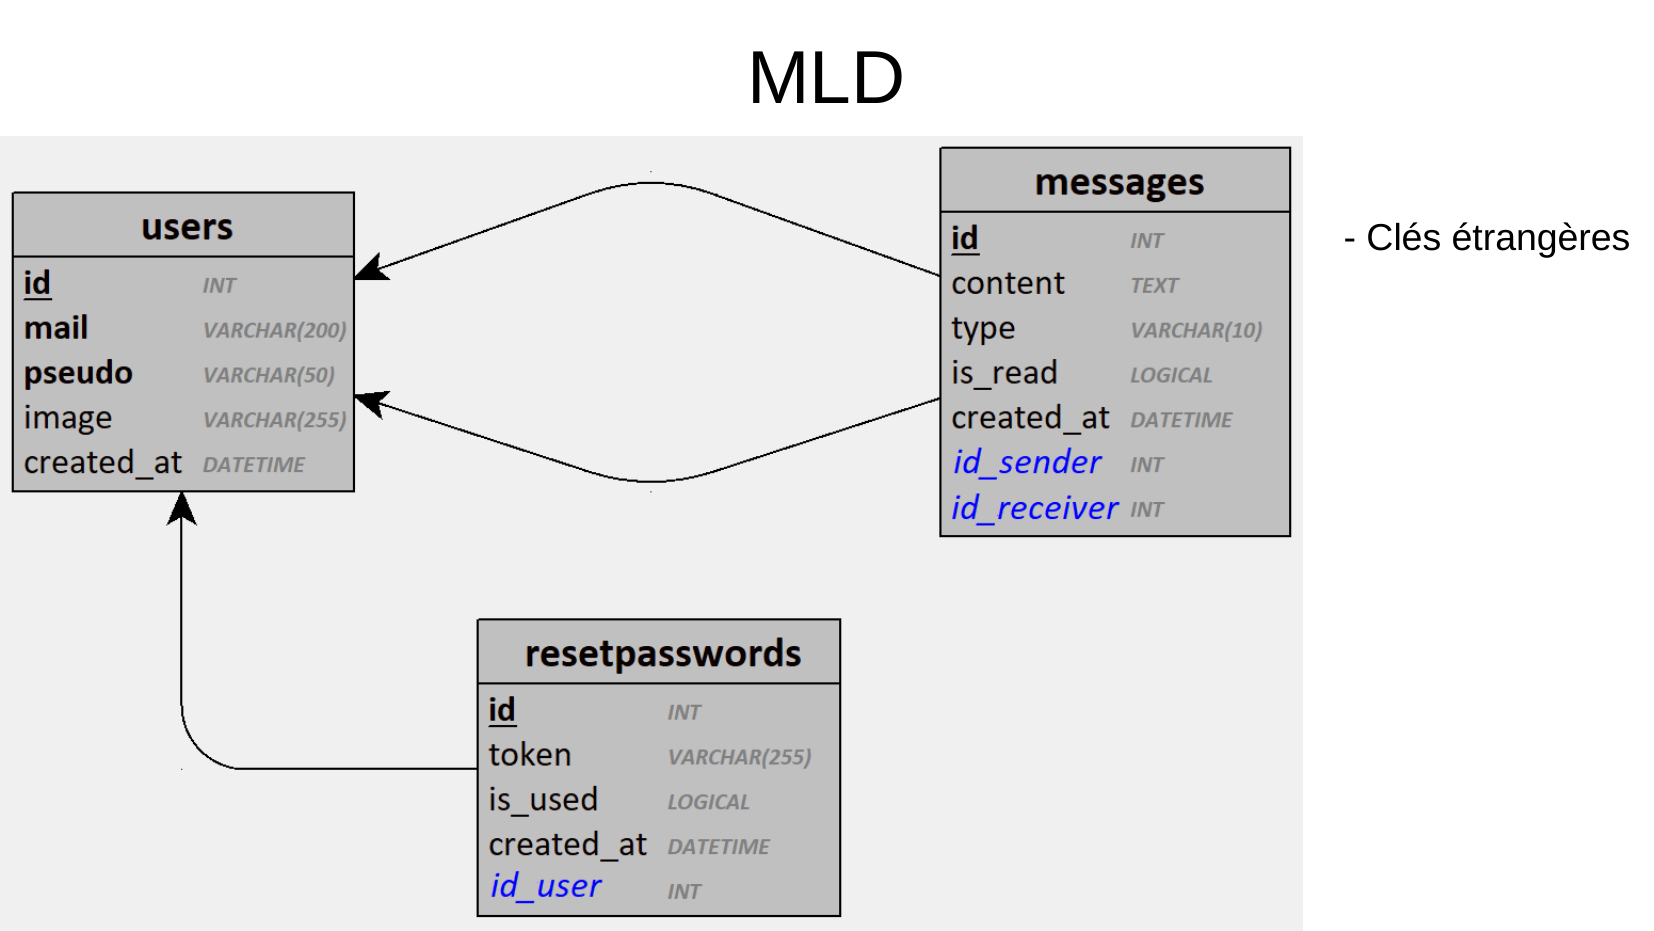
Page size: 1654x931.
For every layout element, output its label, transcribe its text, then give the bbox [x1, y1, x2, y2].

picture [0, 136, 1303, 931]
text_box - Clés étrangères [1328, 208, 1646, 266]
title MLD [82, 0, 1571, 156]
